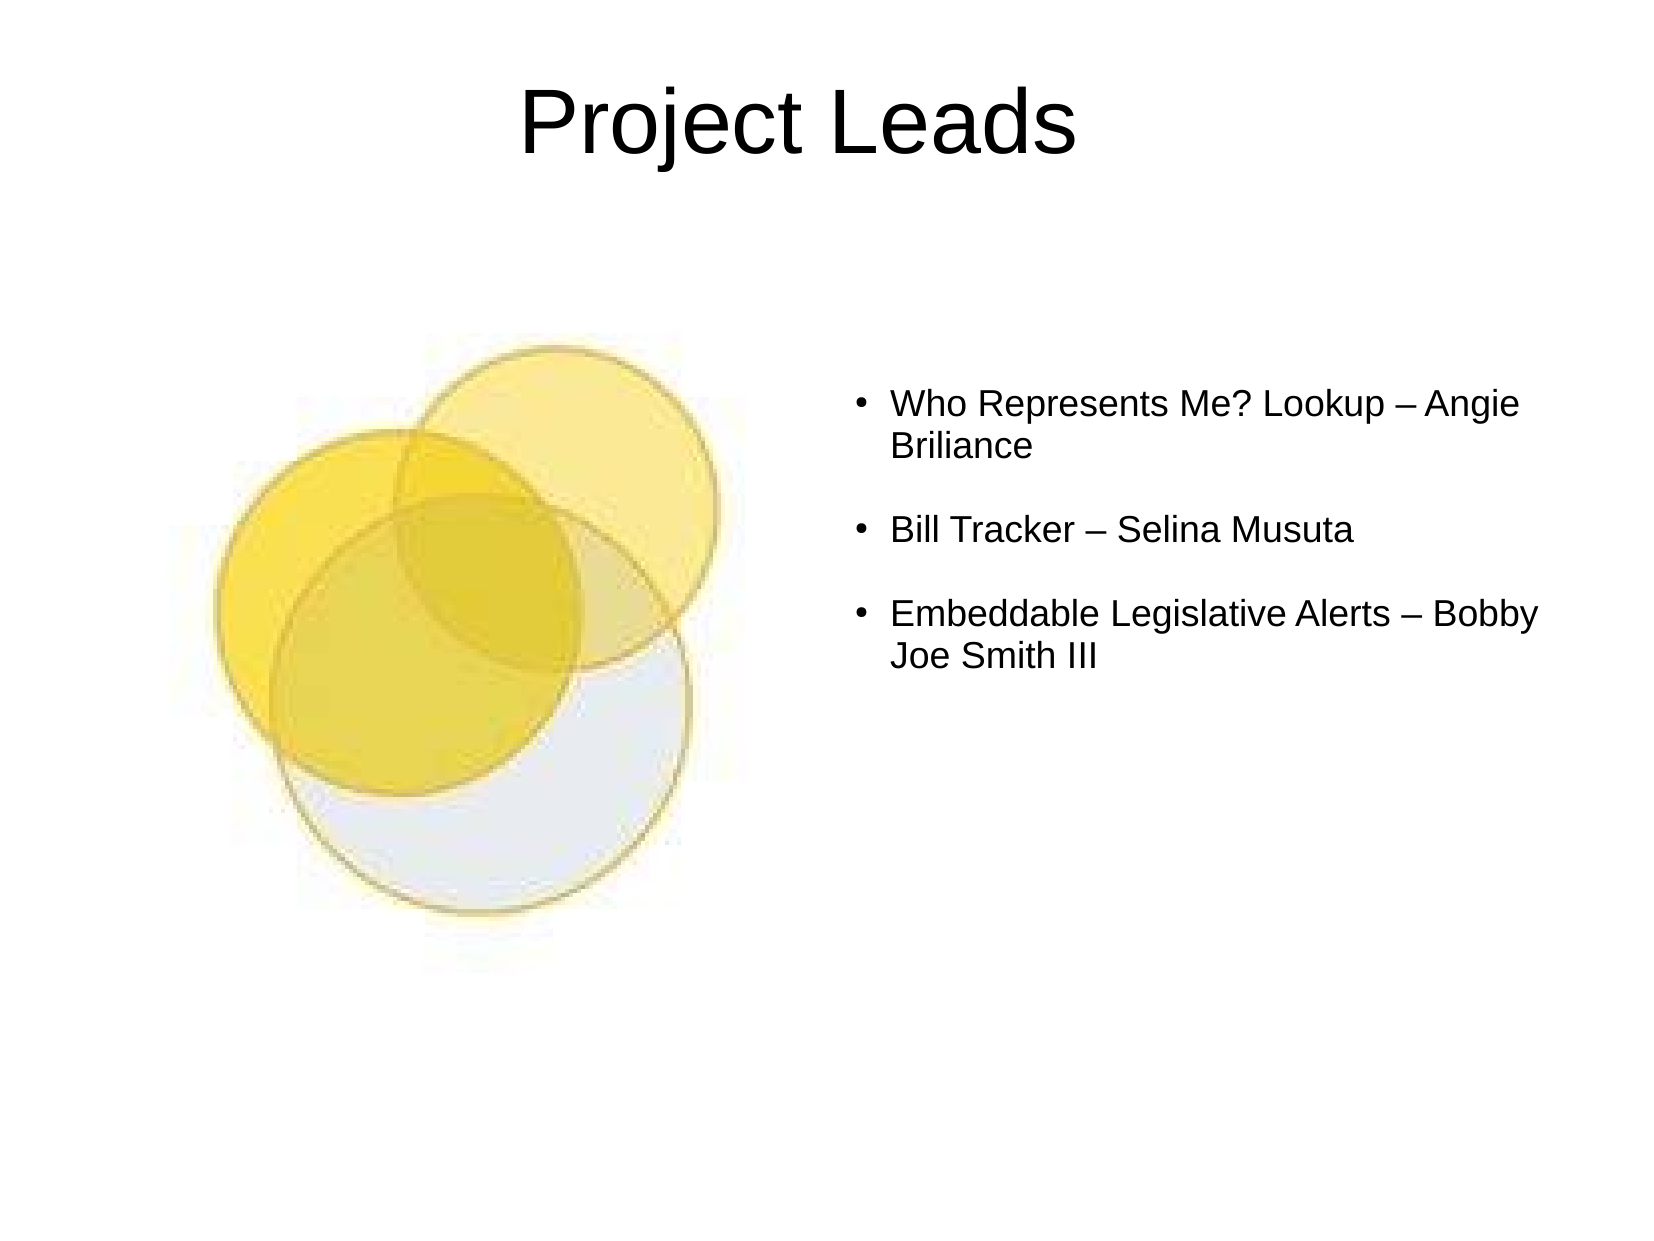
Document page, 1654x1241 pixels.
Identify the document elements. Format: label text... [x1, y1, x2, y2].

title Project Leads [82, 49, 1516, 196]
text_box Who Represents Me? Lookup – Angie Briliance Bill Tracker – Selina Musuta Embeddable Legislative Alerts – Bobby Joe Smith III [840, 375, 1576, 894]
picture [105, 269, 826, 990]
